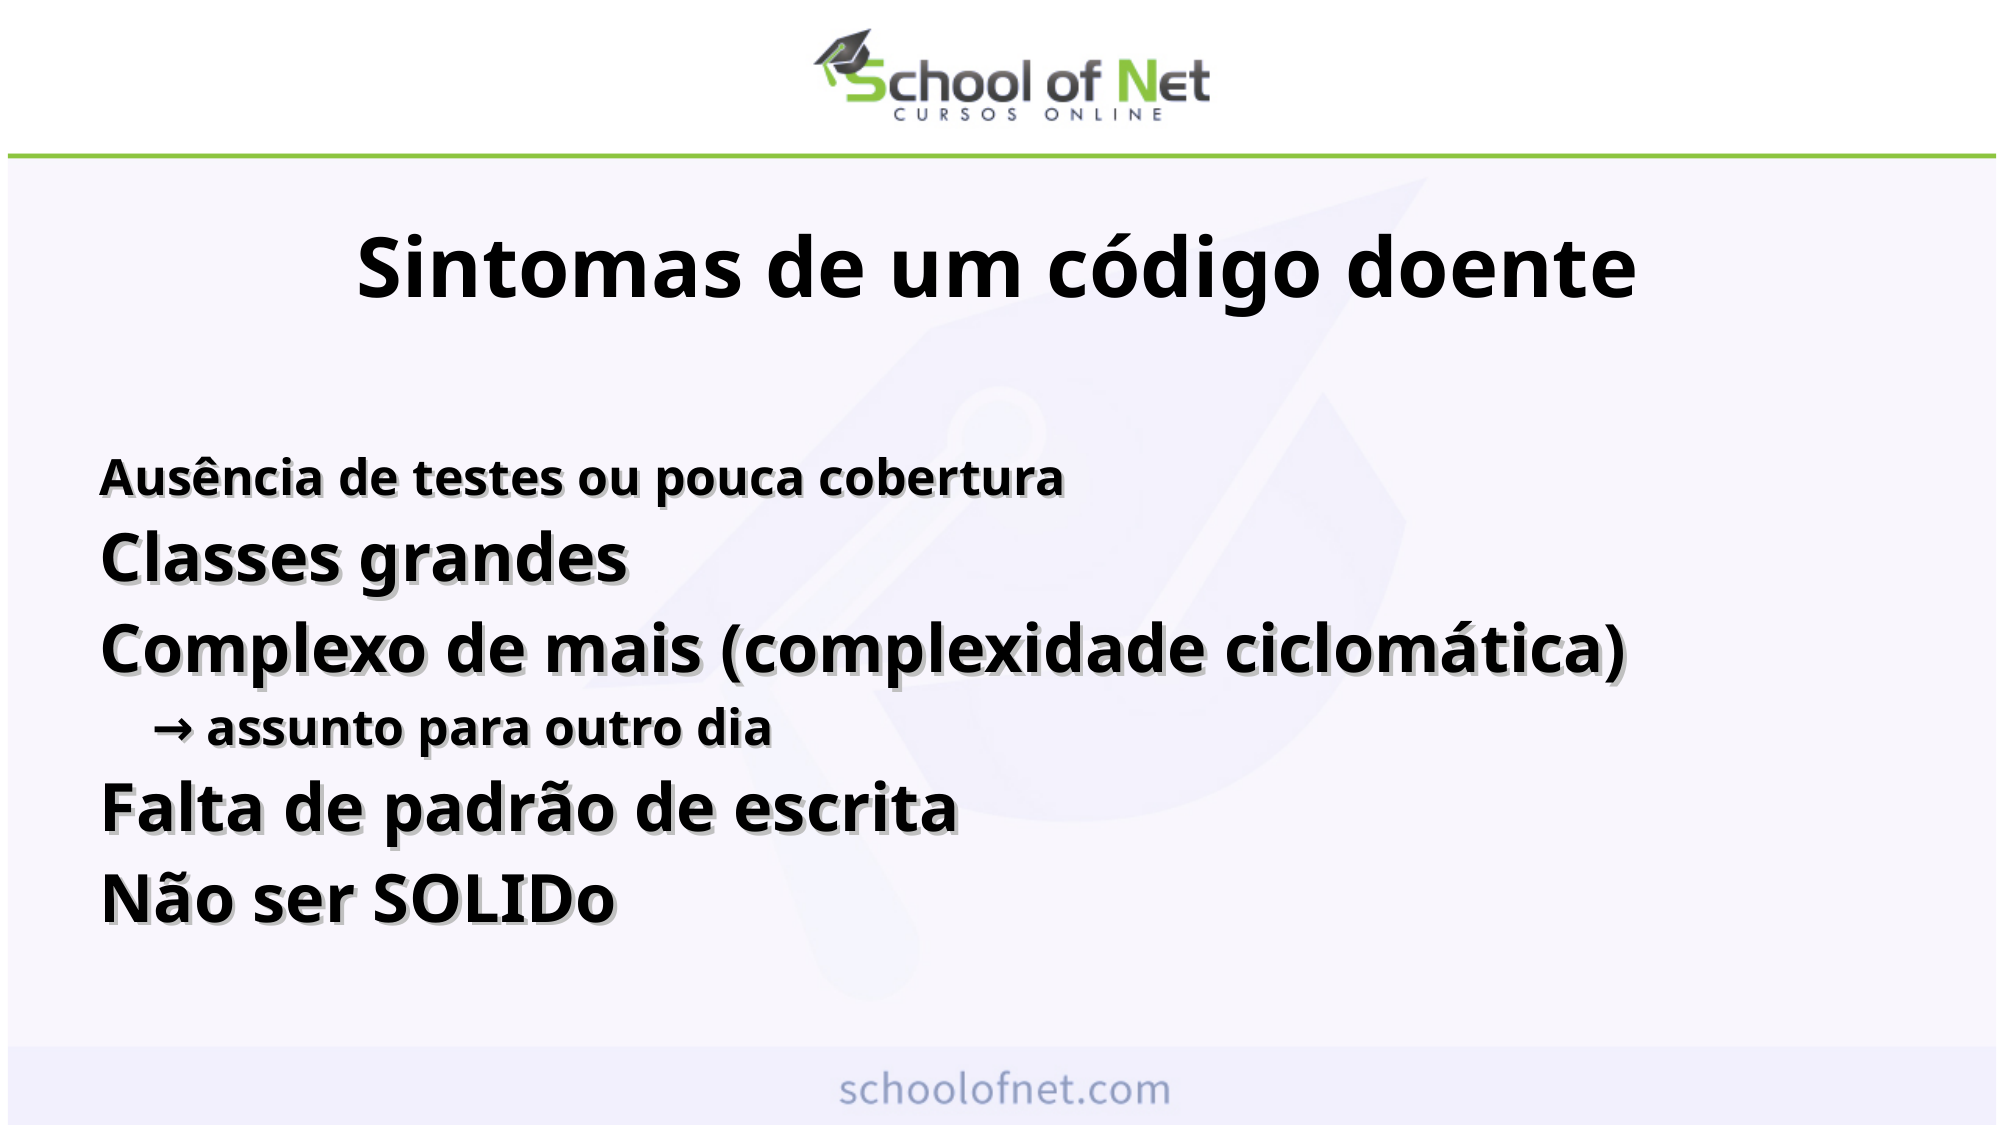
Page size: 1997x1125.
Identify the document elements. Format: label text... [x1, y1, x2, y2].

title Sintomas de um código doente [99, 171, 1897, 360]
subtitle Ausência de testes ou pouca cobertura Classes grandes Complexo de mais (complexidade ciclomática) → assunto para outro dia Falta de padrão de escrita Não ser SOLIDo [99, 377, 1897, 1006]
picture [7, 5, 1997, 1125]
